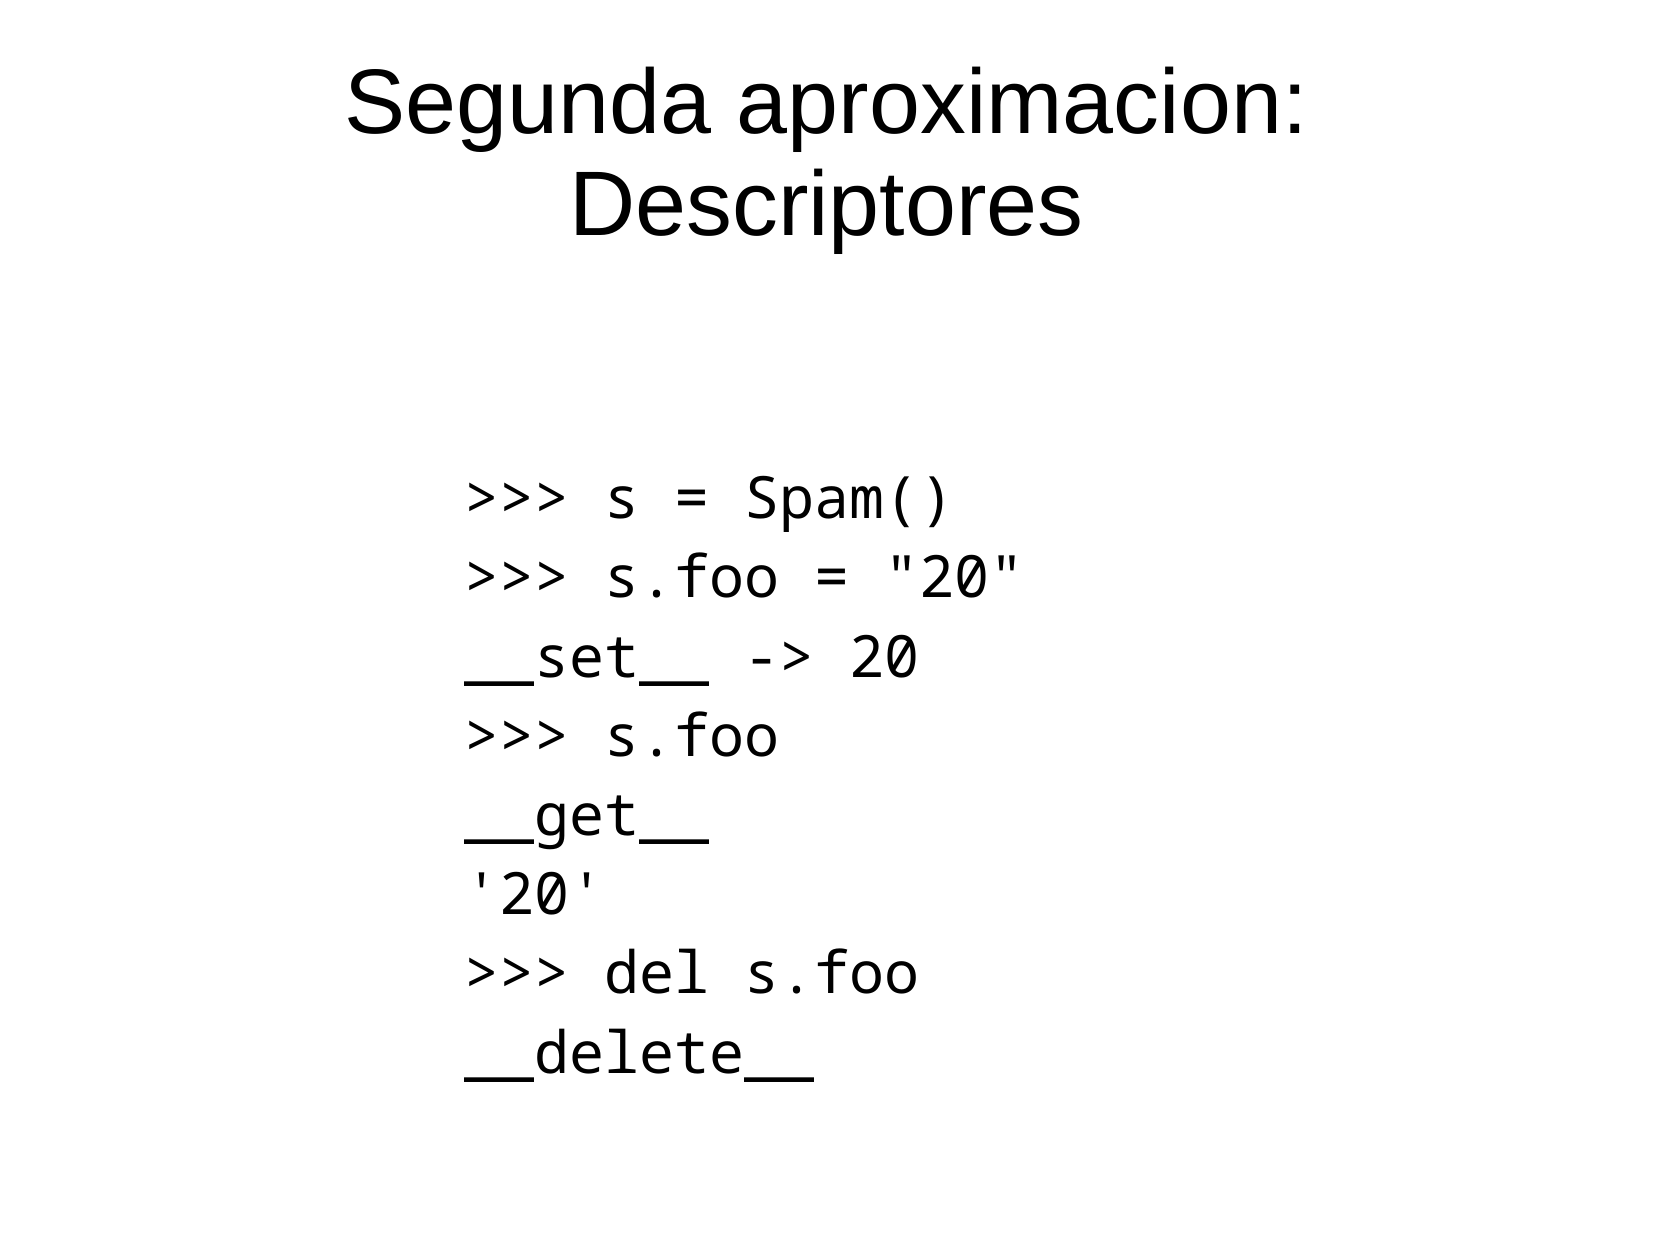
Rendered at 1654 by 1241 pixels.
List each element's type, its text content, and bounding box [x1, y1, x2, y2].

text_box >>> s = Spam() >>> s.foo = "20" __set__ -> 20 >>> s.foo __get__ '20' >>> del s.foo __delete__ [450, 448, 1337, 931]
title Segunda aproximacion: Descriptores [82, 49, 1571, 257]
